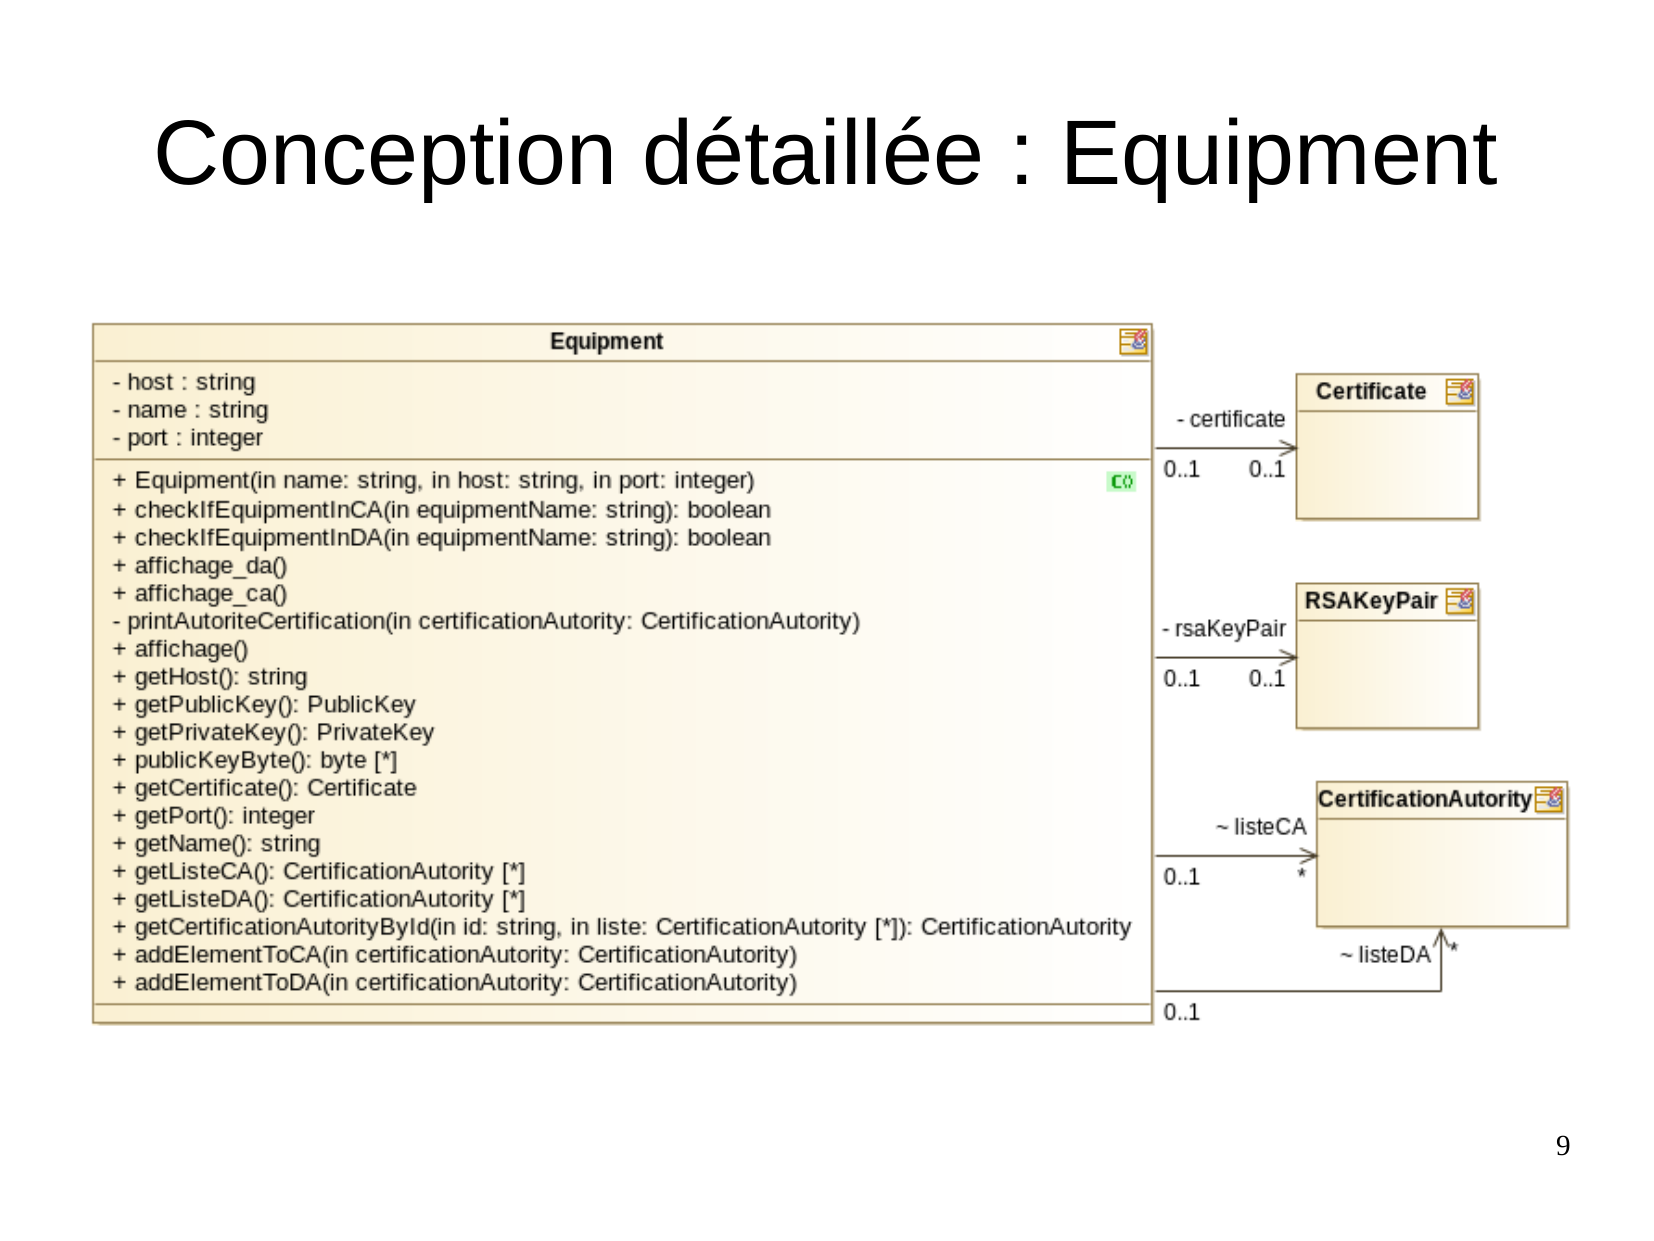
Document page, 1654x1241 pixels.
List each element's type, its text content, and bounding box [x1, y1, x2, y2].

title Conception détaillée : Equipment [82, 49, 1571, 257]
picture [74, 305, 1589, 1063]
